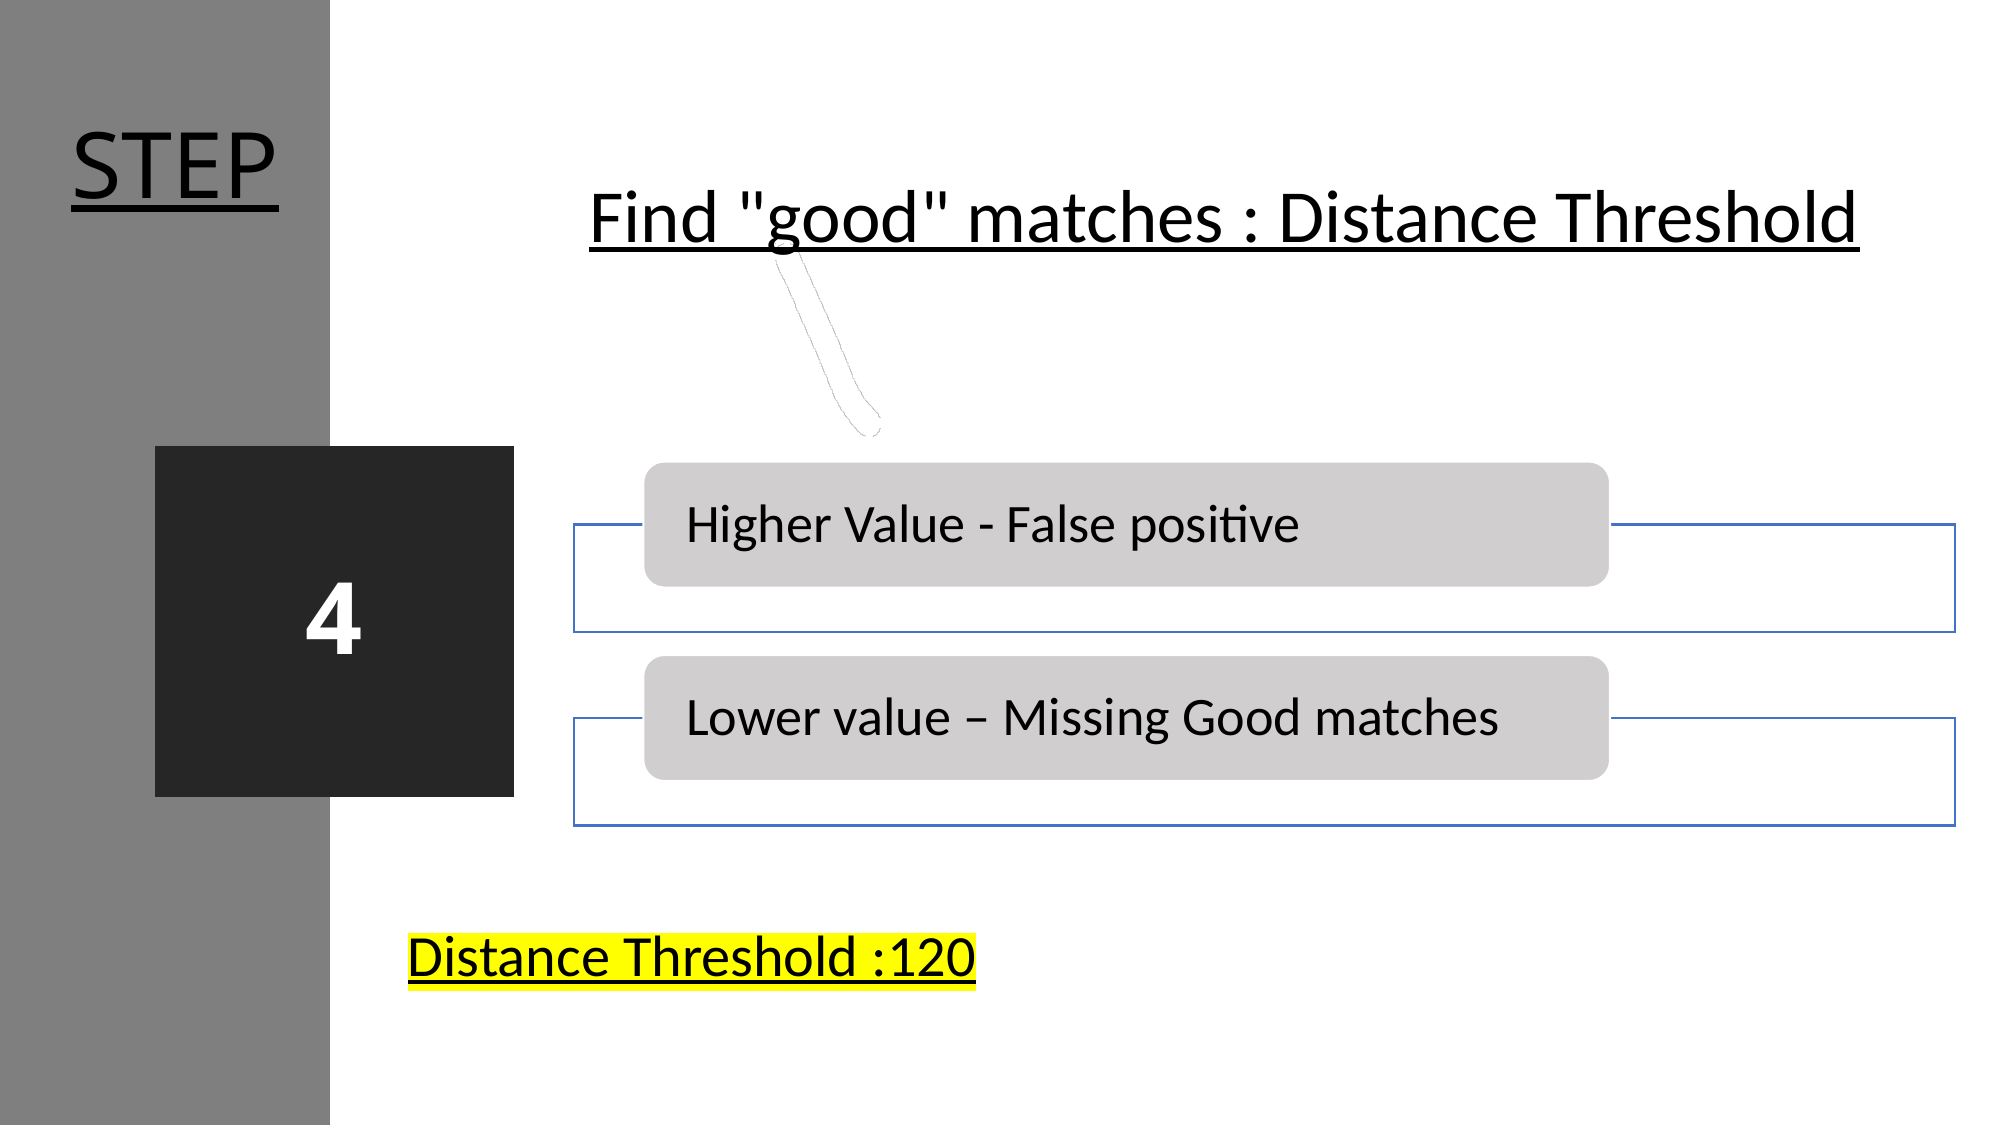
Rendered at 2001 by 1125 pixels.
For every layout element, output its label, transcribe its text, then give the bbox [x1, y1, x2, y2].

text_box 4 [169, 460, 500, 784]
picture [775, 266, 881, 437]
text_box Lower value – Missing Good matches [643, 655, 1611, 782]
text_box Higher Value - False positive [643, 461, 1611, 588]
text_box Distance Threshold :120 [133, 910, 1251, 997]
text_box [0, 0, 2000, 1125]
title STEP [56, 59, 331, 278]
text_box Find "good" matches : Distance Threshold [574, 159, 1887, 266]
